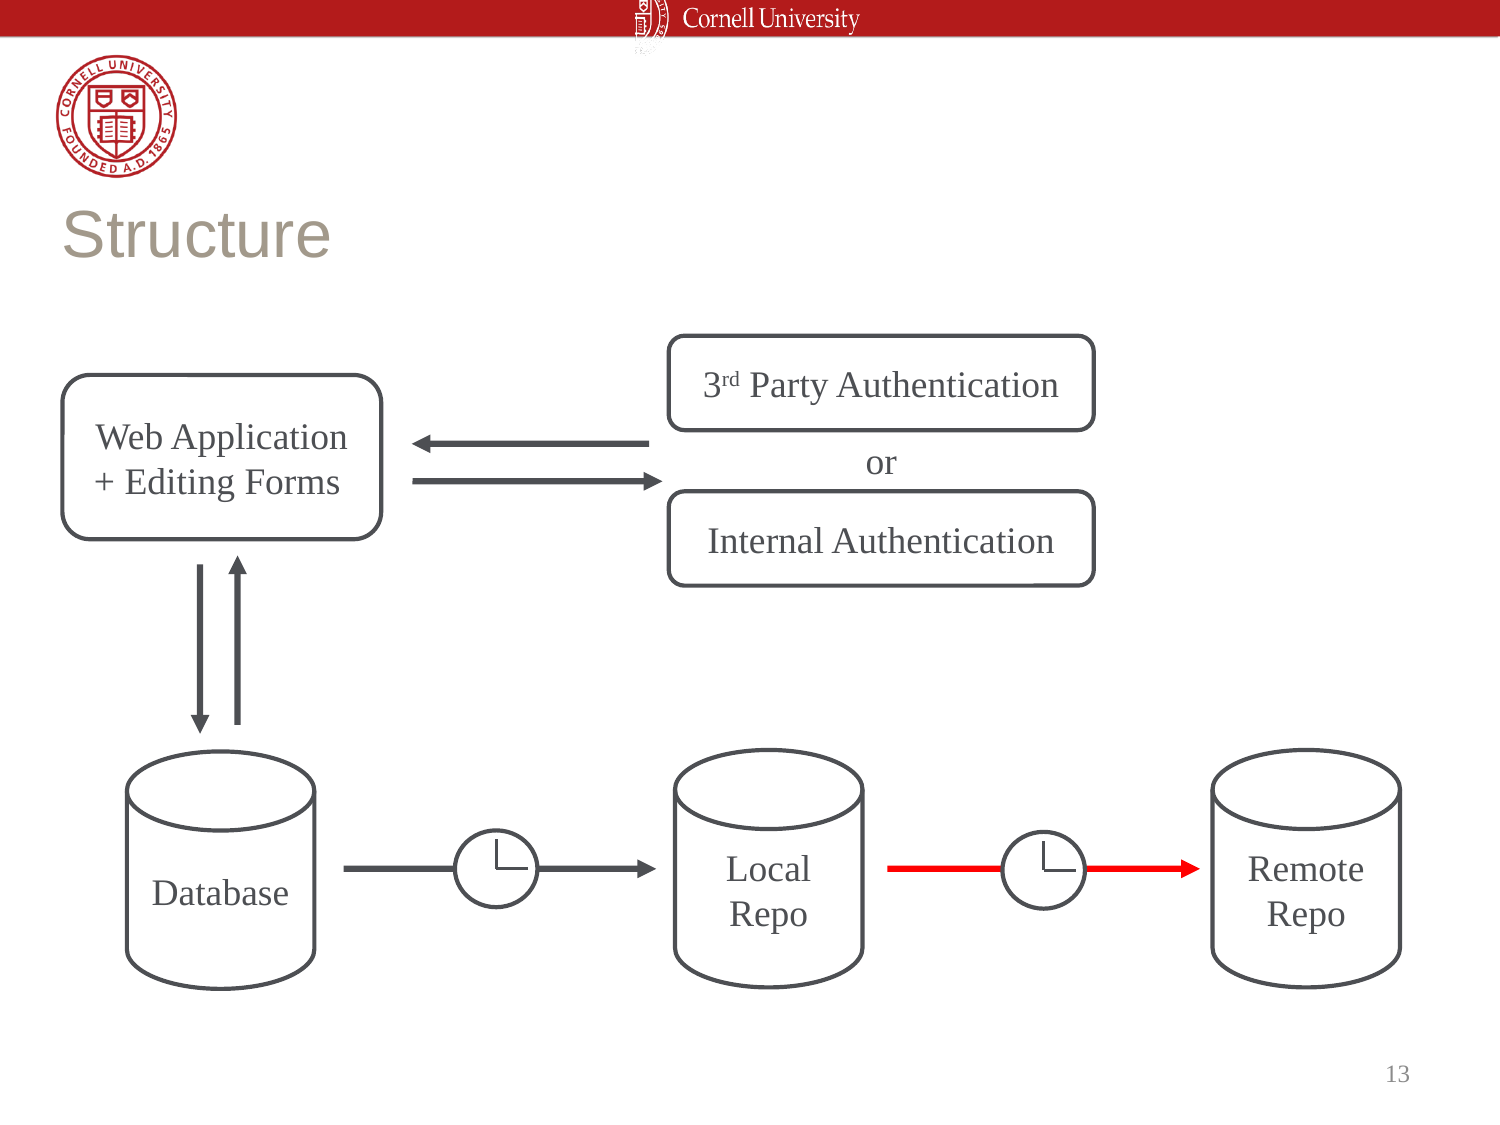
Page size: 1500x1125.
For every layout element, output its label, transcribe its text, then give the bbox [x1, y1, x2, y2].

text_box [454, 830, 538, 908]
picture [635, 0, 860, 60]
text_box or [668, 430, 1094, 490]
slide_number <number> [1074, 1042, 1425, 1103]
text_box [1002, 831, 1085, 909]
text_box Remote Repo [1212, 749, 1401, 988]
text_box 3rd Party Authentication [668, 335, 1094, 430]
text_box Internal Authentication [668, 491, 1094, 586]
picture [50, 50, 195, 174]
text_box Web Application + Editing Forms [62, 374, 382, 540]
text_box Database [126, 751, 315, 989]
title Structure [46, 174, 1471, 288]
text_box Local Repo [675, 749, 863, 988]
